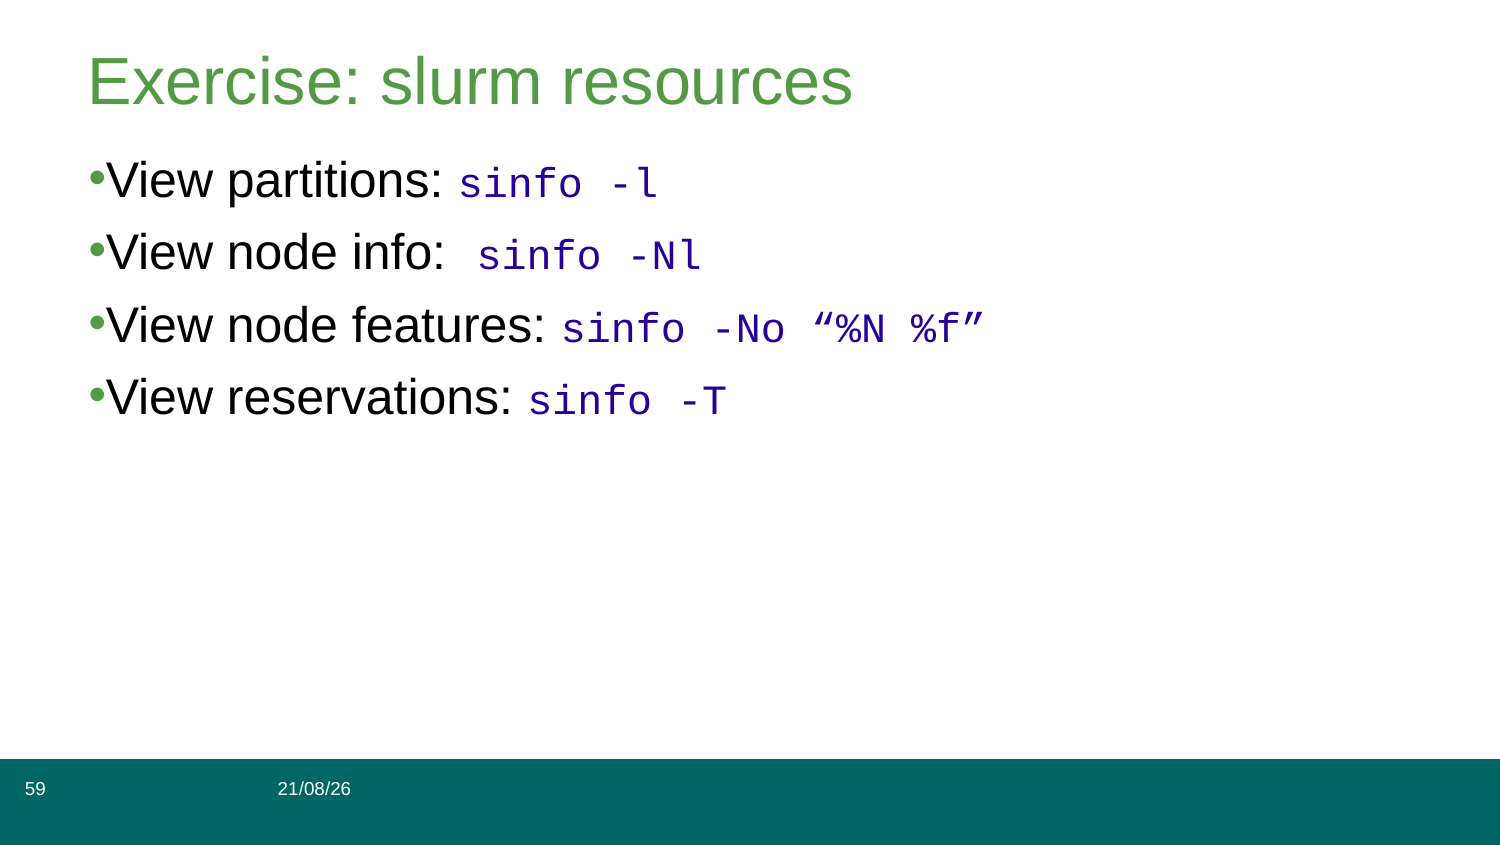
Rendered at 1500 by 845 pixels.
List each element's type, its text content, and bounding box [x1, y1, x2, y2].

title Exercise: slurm resources [87, 37, 1426, 132]
text_box 05/05/18 [277, 776, 553, 799]
text_box <number> [24, 776, 76, 799]
list View partitions: sinfo -l View node info: sinfo -Nl View node features: sinfo -No “%N %f” View reservations: sinfo -T [88, 147, 1427, 683]
